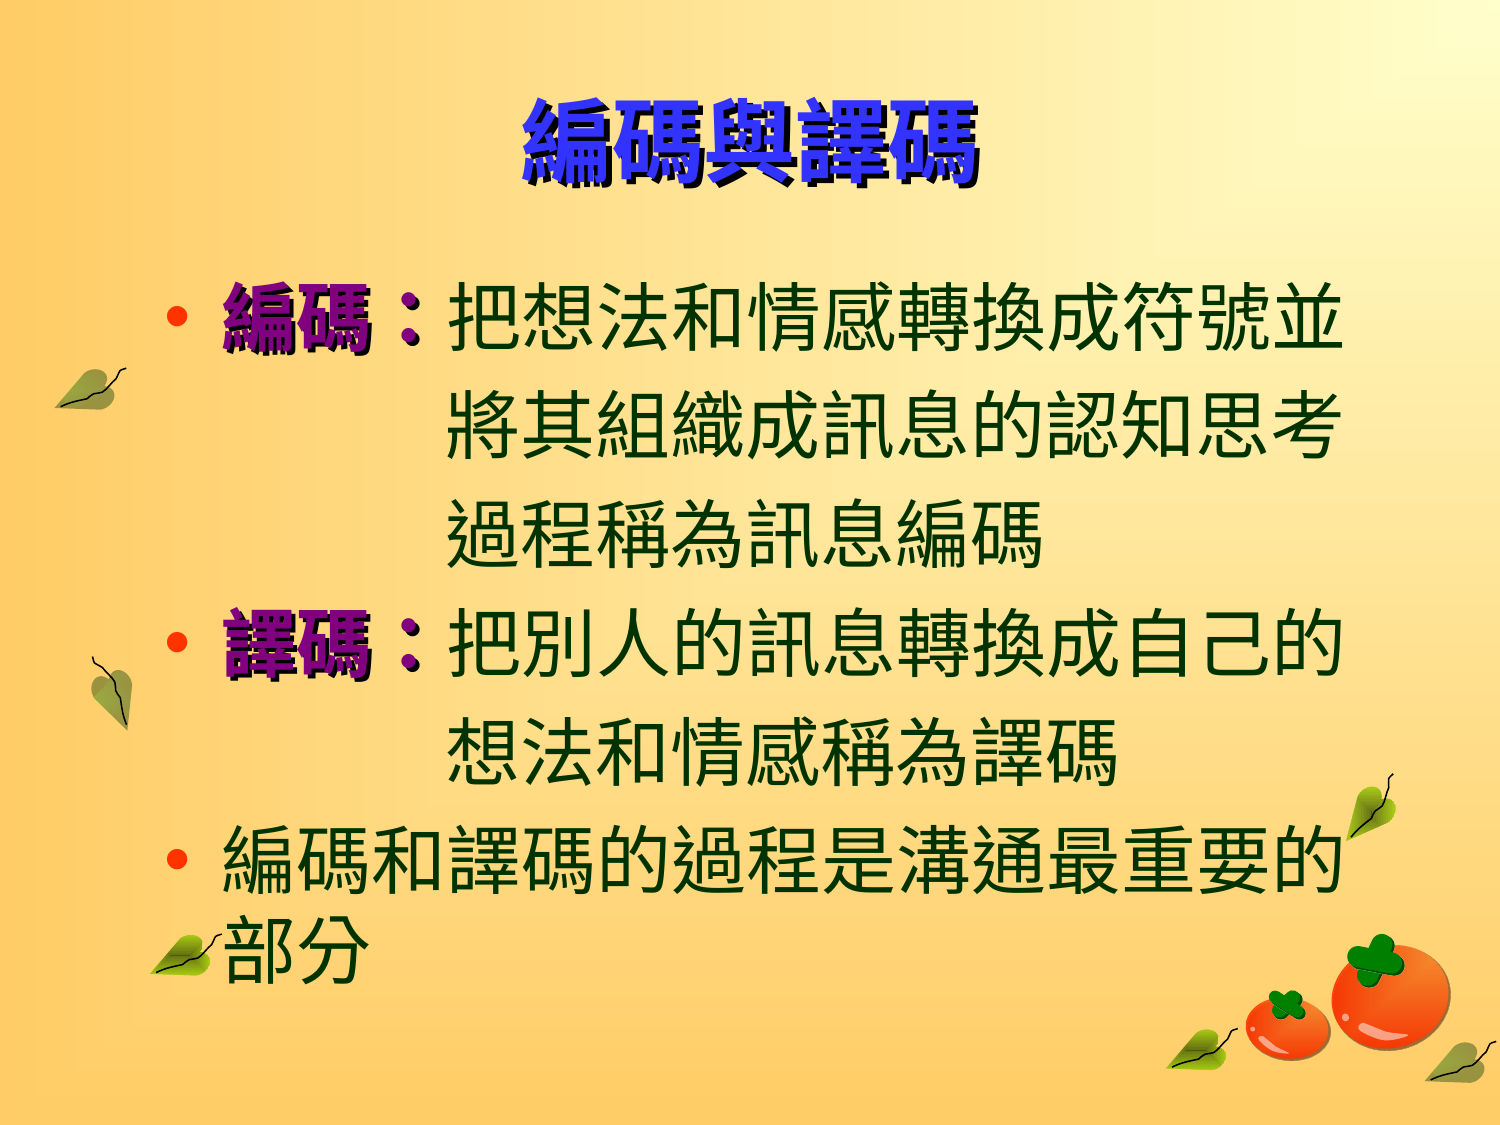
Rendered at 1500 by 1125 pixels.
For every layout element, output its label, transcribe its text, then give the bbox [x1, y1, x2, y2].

picture [0, 0, 1500, 1125]
title 編碼與譯碼 [75, 45, 1426, 233]
list 編碼：把想法和情感轉換成符號並 將其組織成訊息的認知思考 過程稱為訊息編碼 譯碼：把別人的訊息轉換成自己的 想法和情感稱為譯碼 編碼和譯碼的過程是溝通最重要的部分 [150, 262, 1426, 1002]
